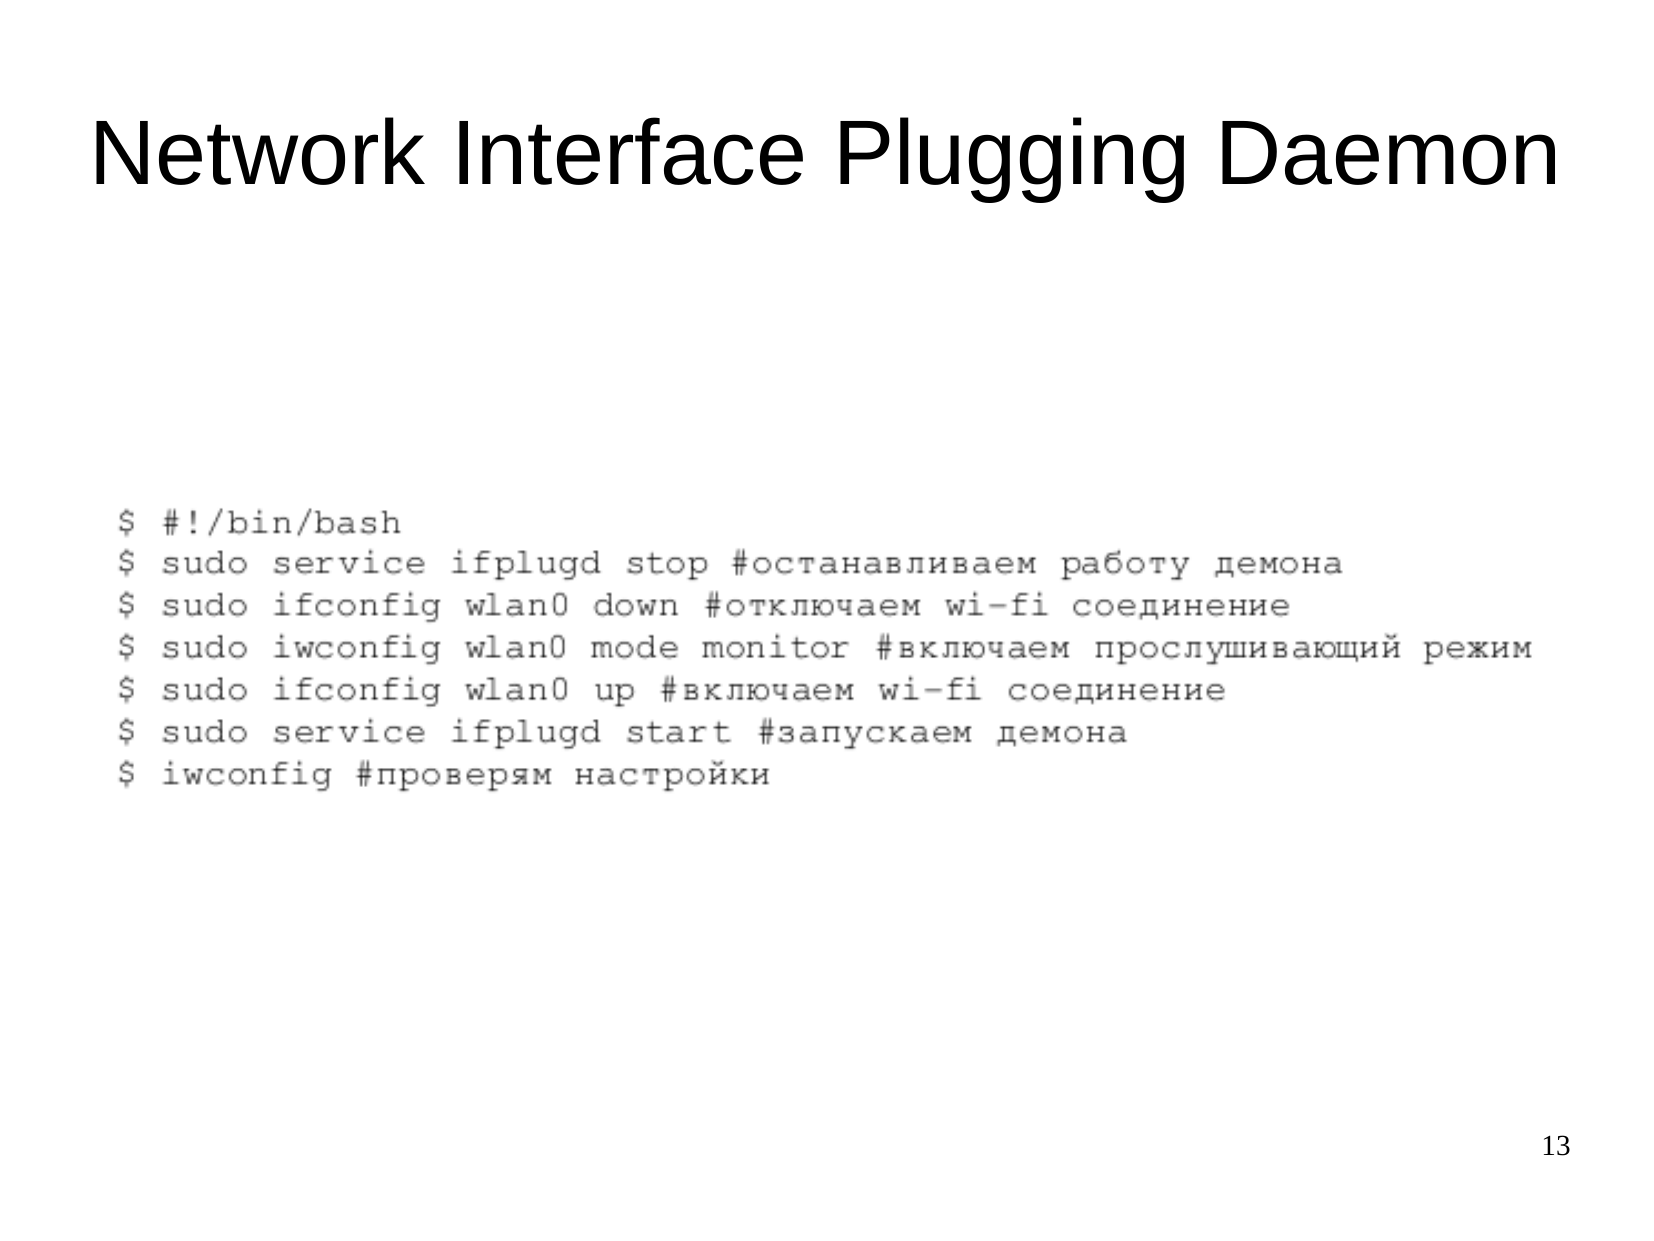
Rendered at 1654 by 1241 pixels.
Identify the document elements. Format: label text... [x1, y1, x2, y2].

picture [94, 478, 1583, 827]
title Network Interface Plugging Daemon [82, 49, 1571, 257]
